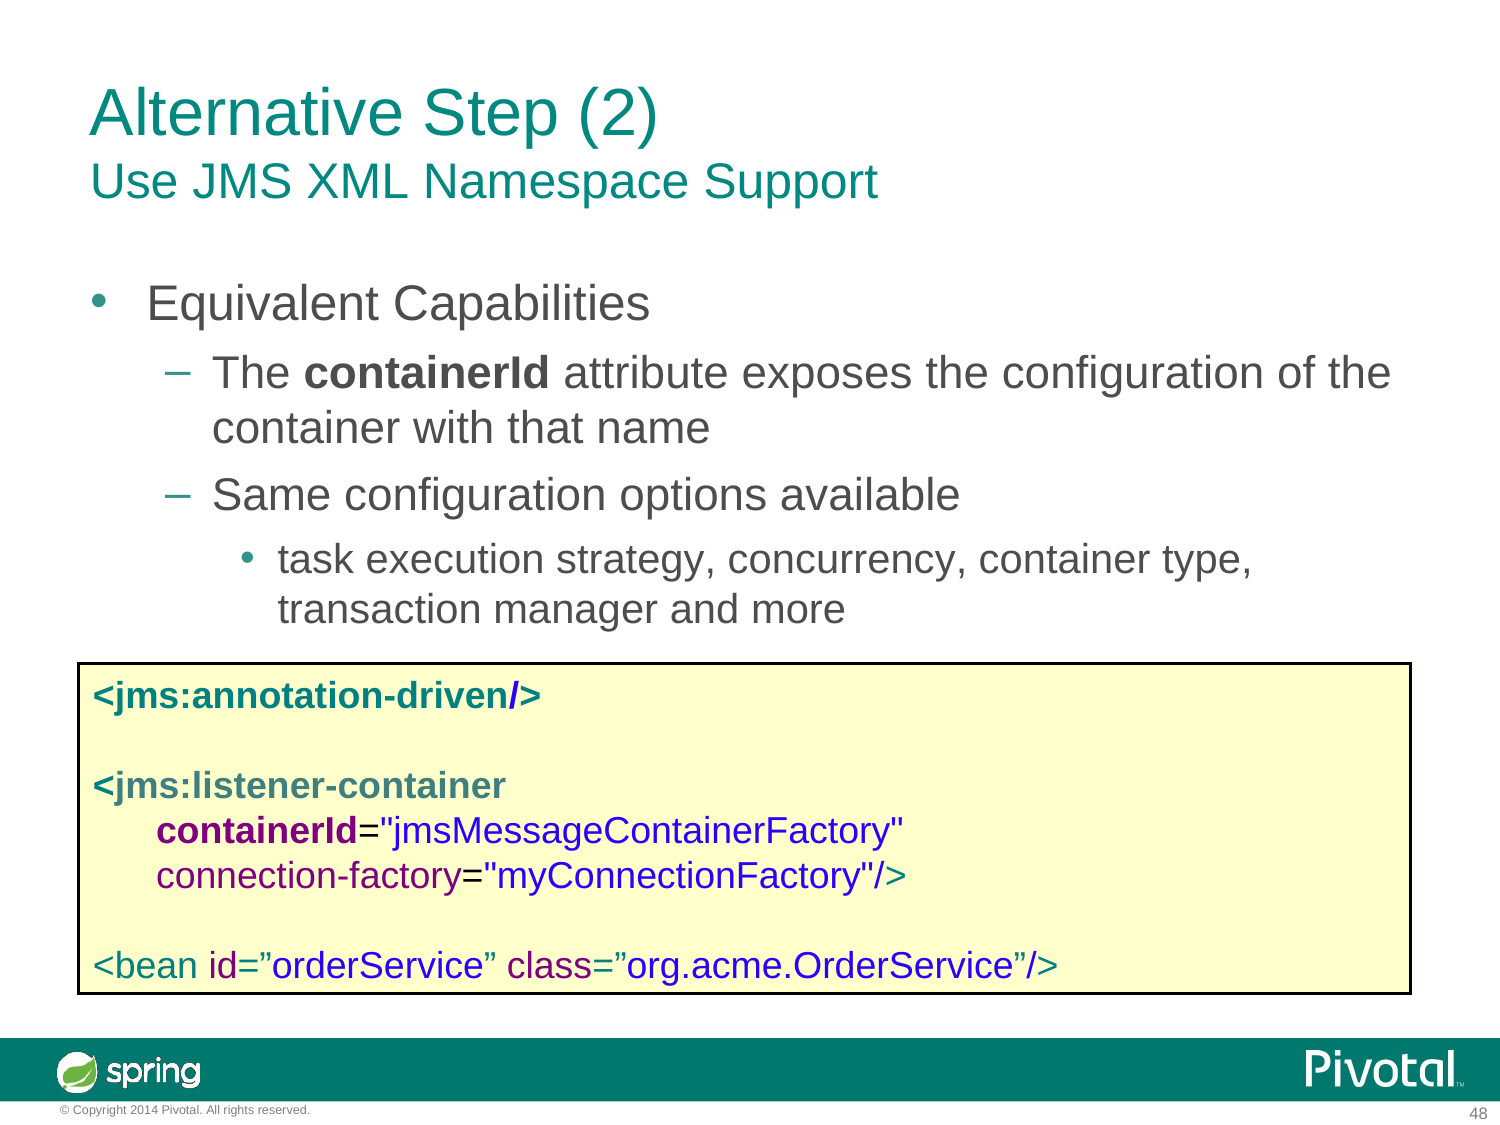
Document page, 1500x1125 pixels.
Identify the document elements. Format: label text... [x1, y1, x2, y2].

list Equivalent Capabilities The containerId attribute exposes the configuration of the container with that name Same configuration options available task execution strategy, concurrency, container type, transaction manager and more [75, 262, 1426, 1005]
picture [1306, 1050, 1464, 1087]
picture [32, 1041, 210, 1103]
text_box <jms:annotation-driven/> <jms:listener-container containerId="jmsMessageContainerFactory" connection-factory="myConnectionFactory"/> <bean id=”orderService” class=”org.acme.OrderService”/> [78, 663, 1411, 994]
title Alternative Step (2) Use JMS XML Namespace Support [75, 44, 1426, 233]
